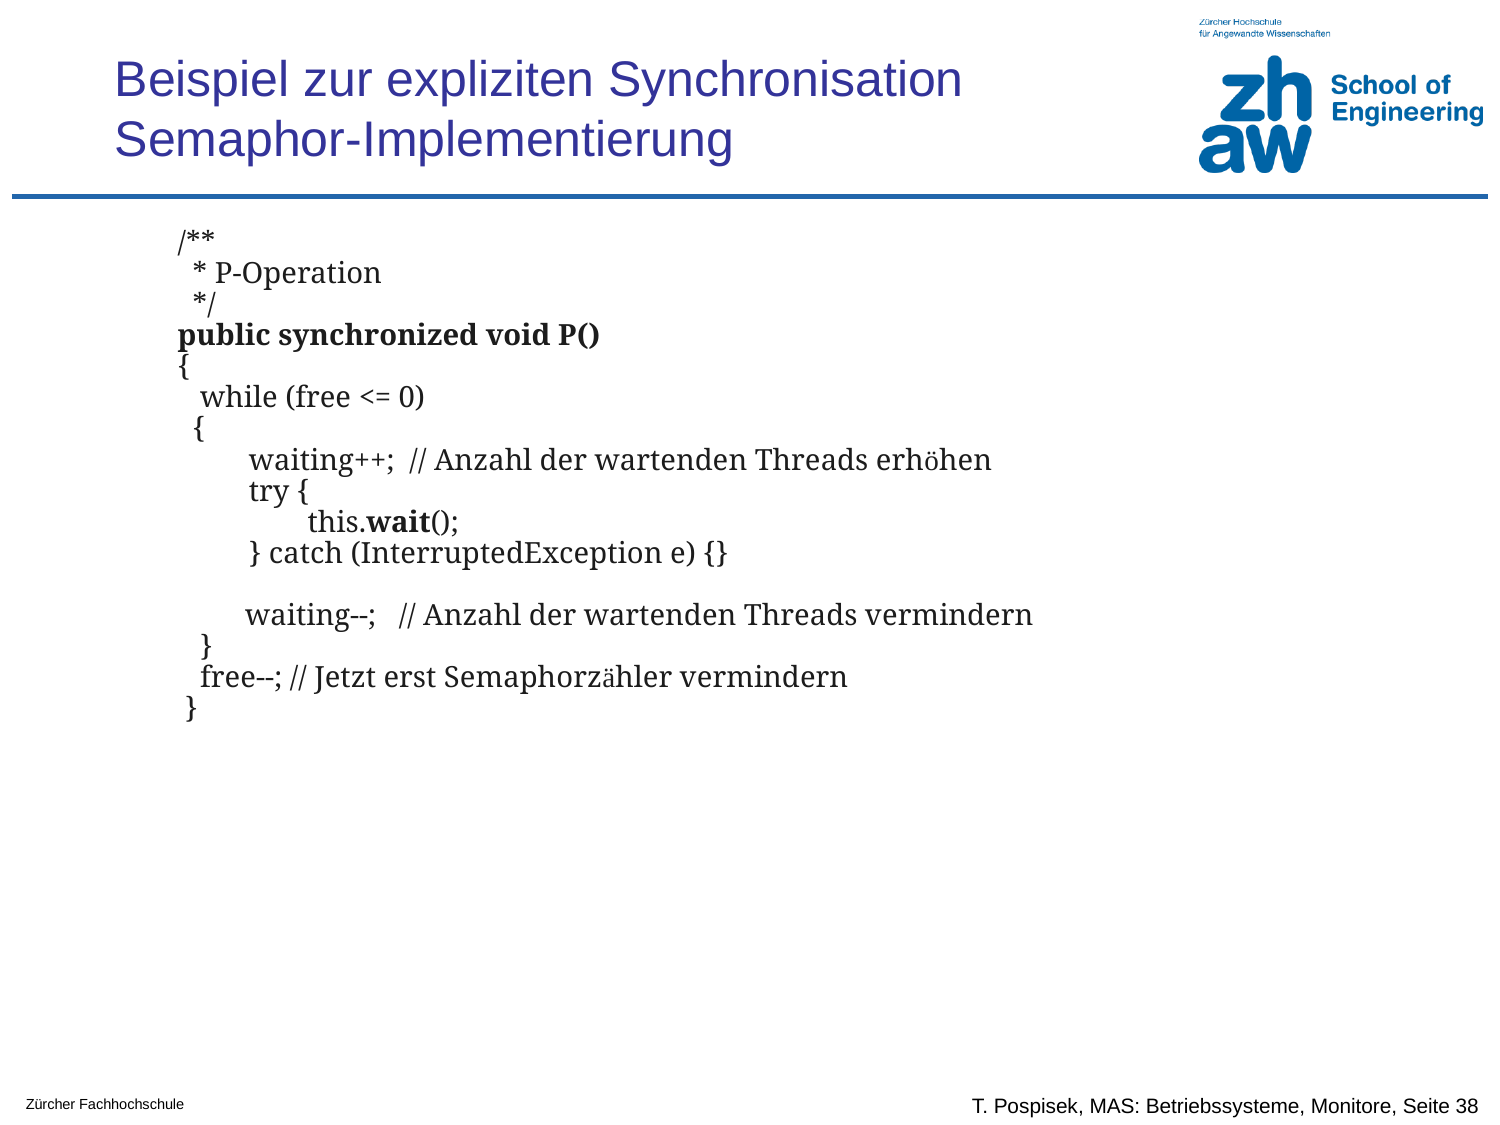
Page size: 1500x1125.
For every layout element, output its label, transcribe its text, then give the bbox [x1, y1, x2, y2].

text_box /** * P-Operation */ public synchronized void P() { while (free <= 0) { waiting++; // Anzahl der wartenden Threads erhöhen try { this.wait(); } catch (InterruptedException e) {} waiting--; // Anzahl der wartenden Threads vermindern } free--; // Jetzt erst Semaphorzähler vermindern } [162, 224, 1363, 938]
title Beispiel zur expliziten Synchronisation Semaphor-Implementierung [99, 50, 1379, 163]
picture [1199, 19, 1483, 173]
